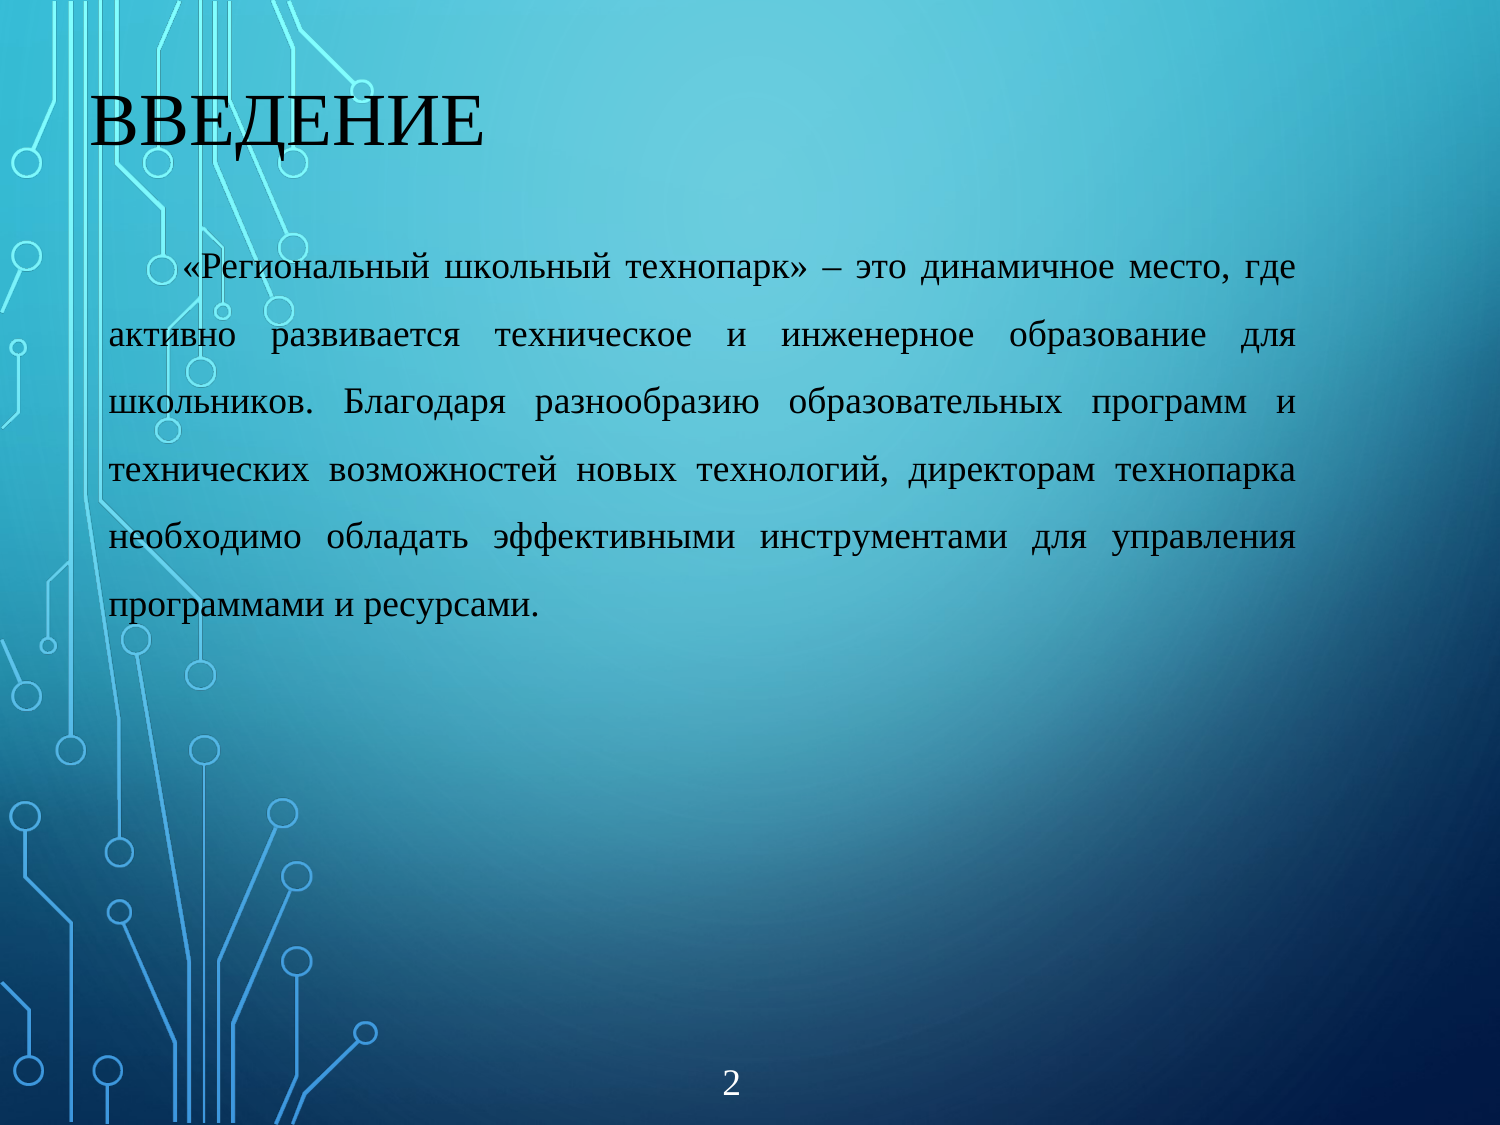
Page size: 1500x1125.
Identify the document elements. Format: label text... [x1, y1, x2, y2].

text_box ВВЕДЕНИЕ [0, 0, 1219, 243]
text_box <номер> [707, 1050, 1270, 1125]
picture [0, 0, 1500, 1125]
text_box «Региональный школьный технопарк» – это динамичное место, где активно развивается техническое и инженерное образование для школьников. Благодаря разнообразию образовательных программ и технических возможностей новых технологий, директорам технопарка необходимо обладать эффективными инструментами для управления программами и ресурсами. [93, 210, 1313, 792]
